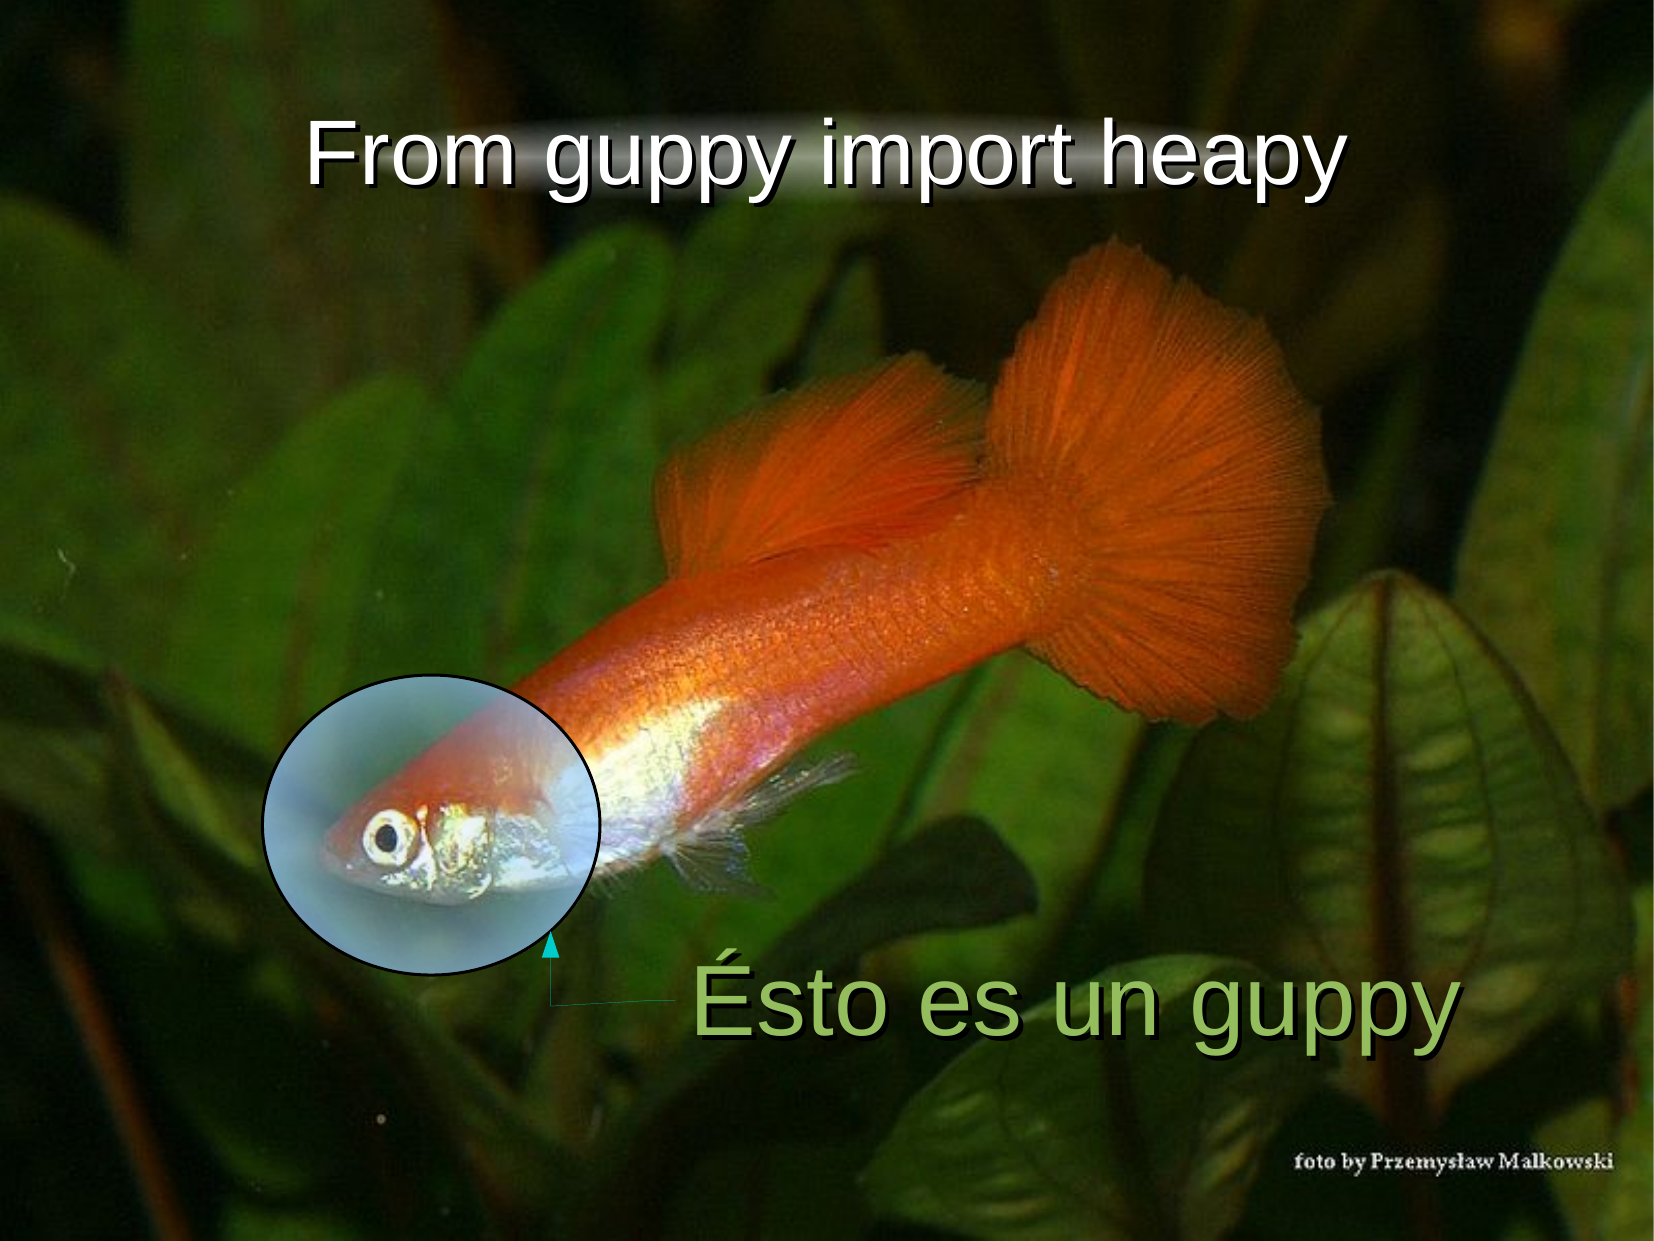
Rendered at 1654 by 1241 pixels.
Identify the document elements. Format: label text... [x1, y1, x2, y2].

title From guppy import heapy [82, 49, 1571, 257]
picture [0, 0, 1654, 1241]
text_box Ésto es un guppy [675, 937, 1576, 1065]
text_box [262, 675, 601, 976]
